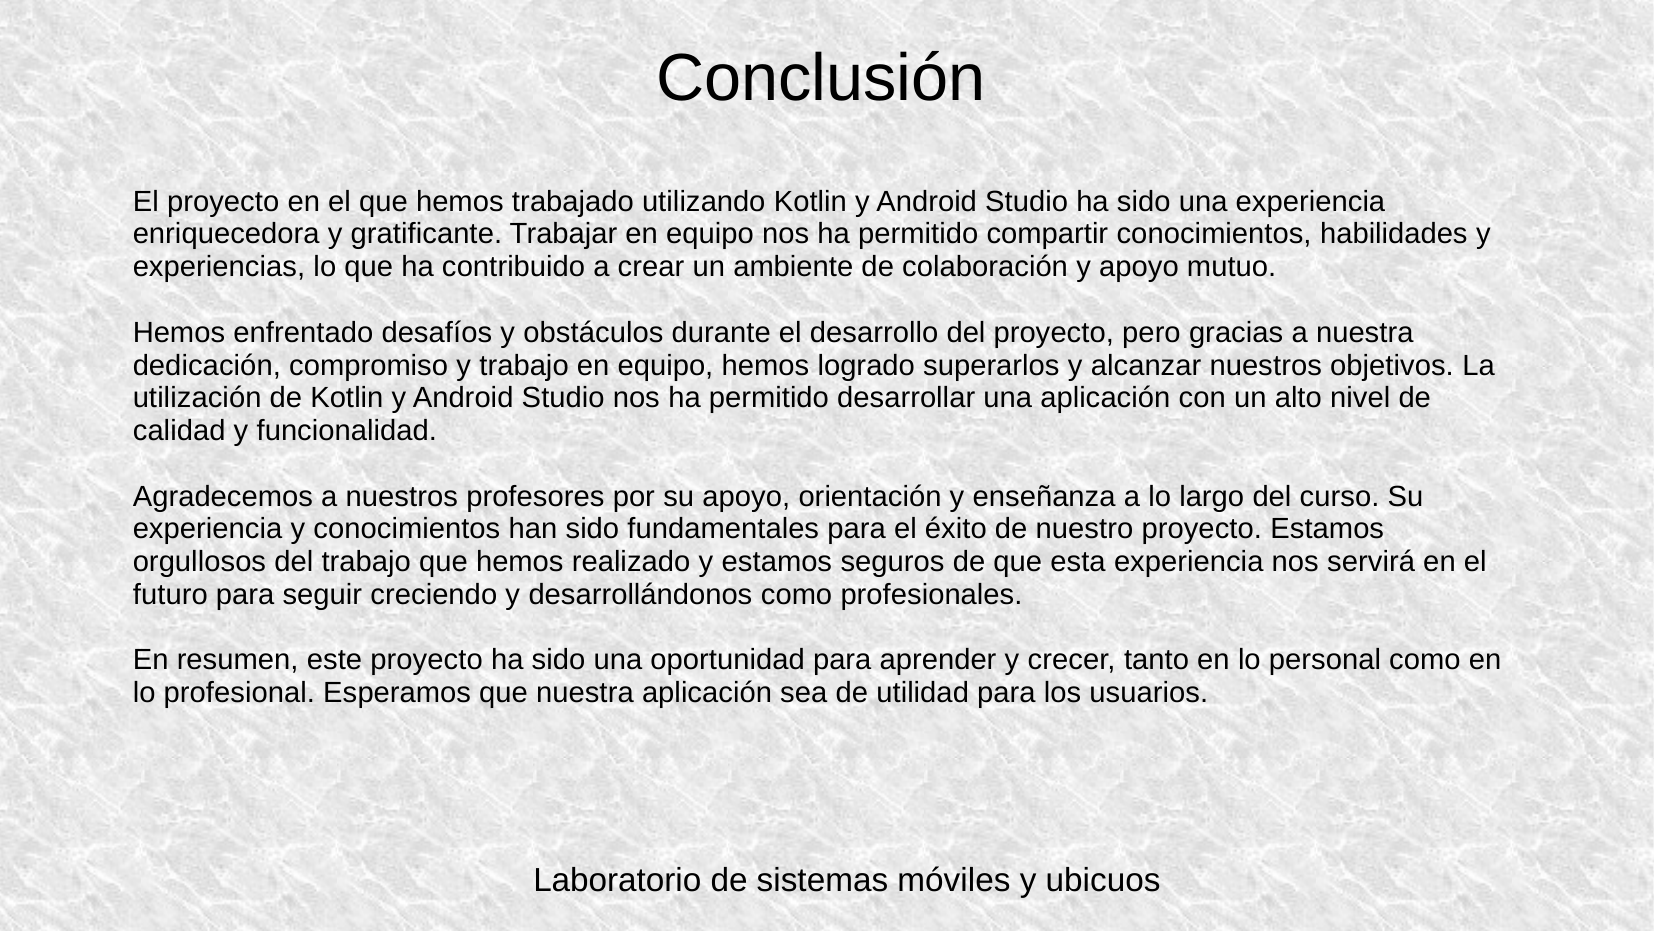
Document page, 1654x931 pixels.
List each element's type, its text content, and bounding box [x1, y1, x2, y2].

text_box Laboratorio de sistemas móviles y ubicuos [59, 854, 1565, 931]
picture [0, 0, 1654, 931]
text_box El proyecto en el que hemos trabajado utilizando Kotlin y Android Studio ha sido una experiencia enriquecedora y gratificante. Trabajar en equipo nos ha permitido compartir conocimientos, habilidades y experiencias, lo que ha contribuido a crear un ambiente de colaboración y apoyo mutuo. Hemos enfrentado desafíos y obstáculos durante el desarrollo del proyecto, pero gracias a nuestra dedicación, compromiso y trabajo en equipo, hemos logrado superarlos y alcanzar nuestros objetivos. La utilización de Kotlin y Android Studio nos ha permitido desarrollar una aplicación con un alto nivel de calidad y funcionalidad. Agradecemos a nuestros profesores por su apoyo, orientación y enseñanza a lo largo del curso. Su experiencia y conocimientos han sido fundamentales para el éxito de nuestro proyecto. Estamos orgullosos del trabajo que hemos realizado y estamos seguros de que esta experiencia nos servirá en el futuro para seguir creciendo y desarrollándonos como profesionales. En resumen, este proyecto ha sido una oportunidad para aprender y crecer, tanto en lo personal como en lo profesional. Esperamos que nuestra aplicación sea de utilidad para los usuarios. [118, 177, 1536, 886]
title Conclusión [76, 0, 1565, 156]
